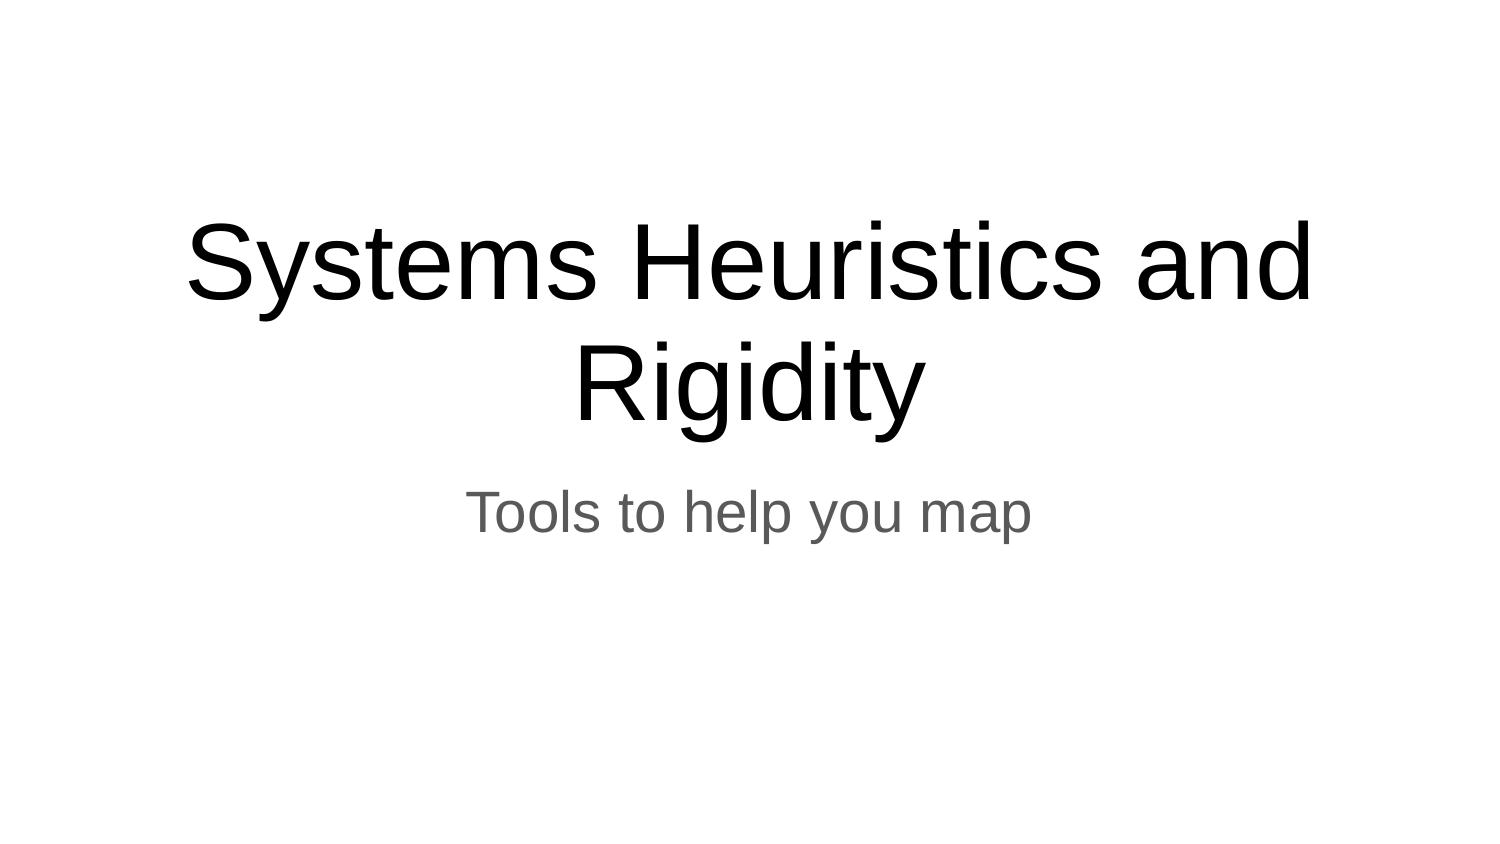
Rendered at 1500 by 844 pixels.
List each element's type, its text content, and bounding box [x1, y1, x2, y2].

title Systems Heuristics and Rigidity [51, 122, 1449, 459]
subtitle Tools to help you map [51, 464, 1449, 595]
